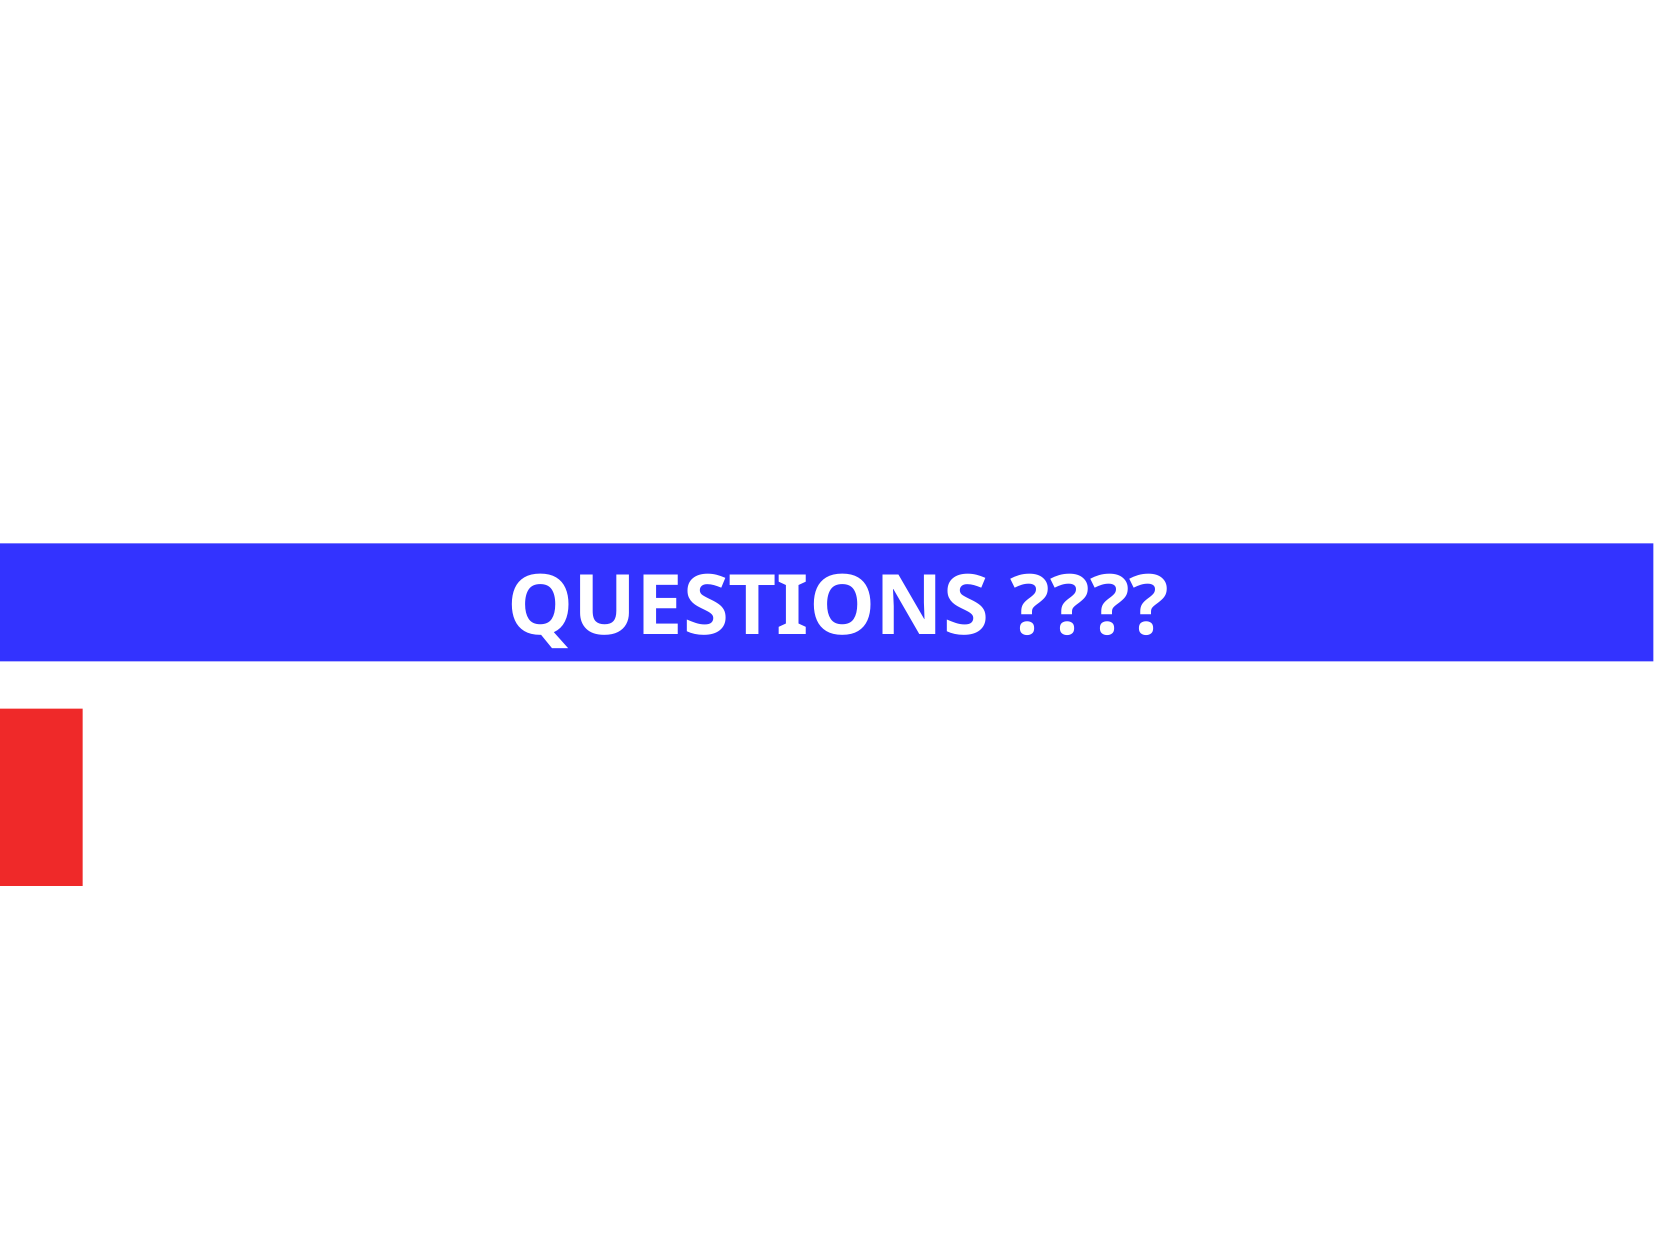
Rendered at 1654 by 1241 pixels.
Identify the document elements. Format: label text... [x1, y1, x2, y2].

title QUESTIONS ???? [0, 543, 1654, 662]
